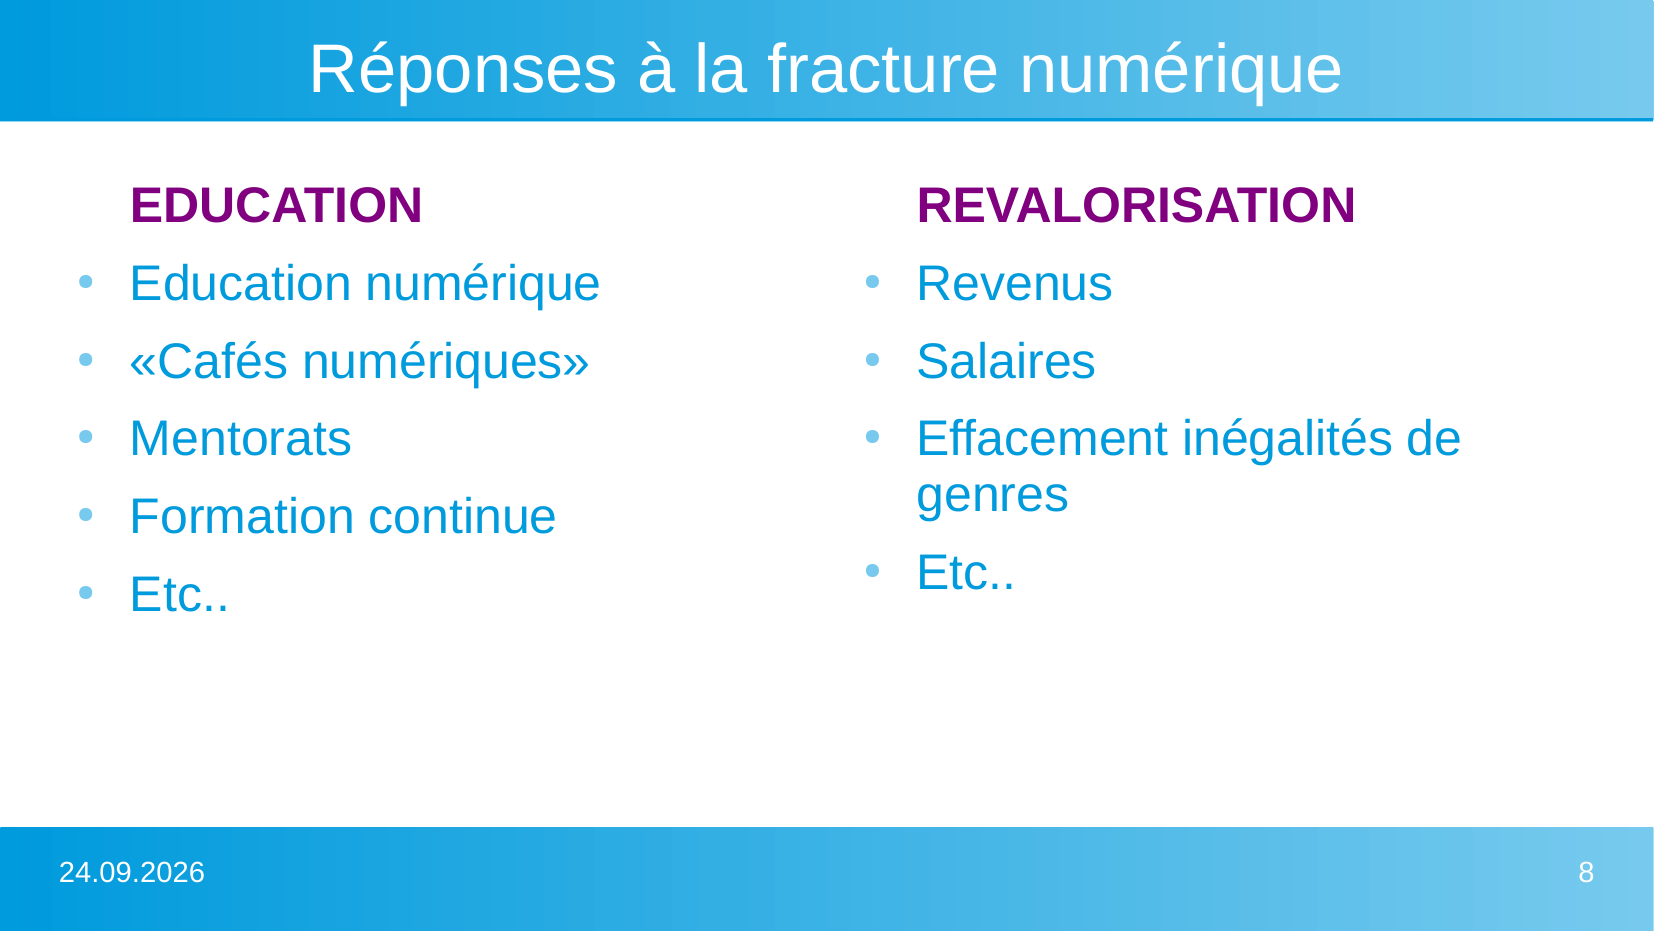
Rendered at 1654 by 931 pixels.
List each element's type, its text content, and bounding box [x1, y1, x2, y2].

list EDUCATION Education numérique «Cafés numériques» Mentorats Formation continue Etc.. [59, 177, 809, 768]
title Réponses à la fracture numérique [59, 29, 1595, 108]
list REVALORISATION Revenus Salaires Effacement inégalités de genres Etc.. [845, 177, 1596, 768]
